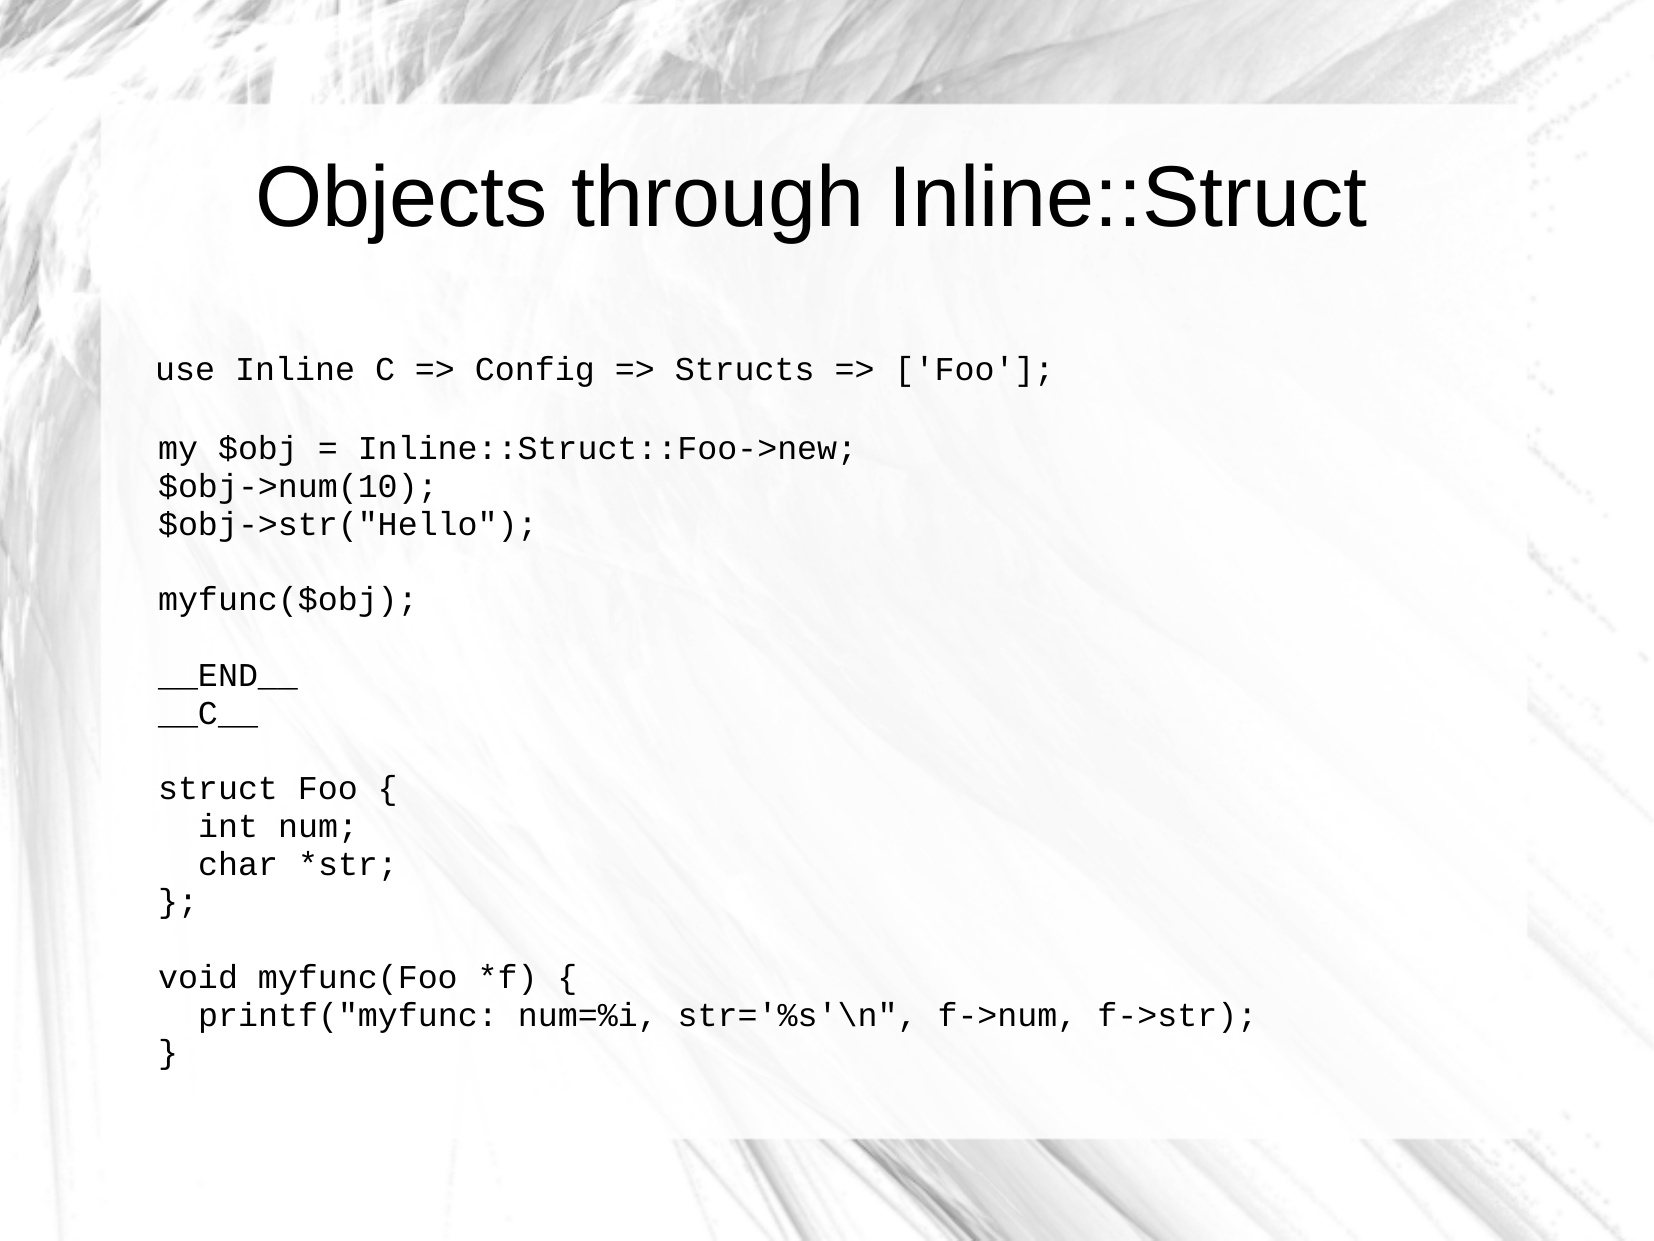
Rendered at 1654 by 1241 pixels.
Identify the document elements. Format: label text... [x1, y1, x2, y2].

picture [0, 0, 1654, 1241]
title Objects through Inline::Struct [118, 112, 1506, 281]
list use Inline C => Config => Structs => ['Foo']; my $obj = Inline::Struct::Foo->new; $obj->num(10); $obj->str("Hello"); myfunc($obj); __END__ __C__ struct Foo { int num; char *str; }; void myfunc(Foo *f) { printf("myfunc: num=%i, str='%s'\n", f->num, f->str); } [118, 319, 1571, 1139]
